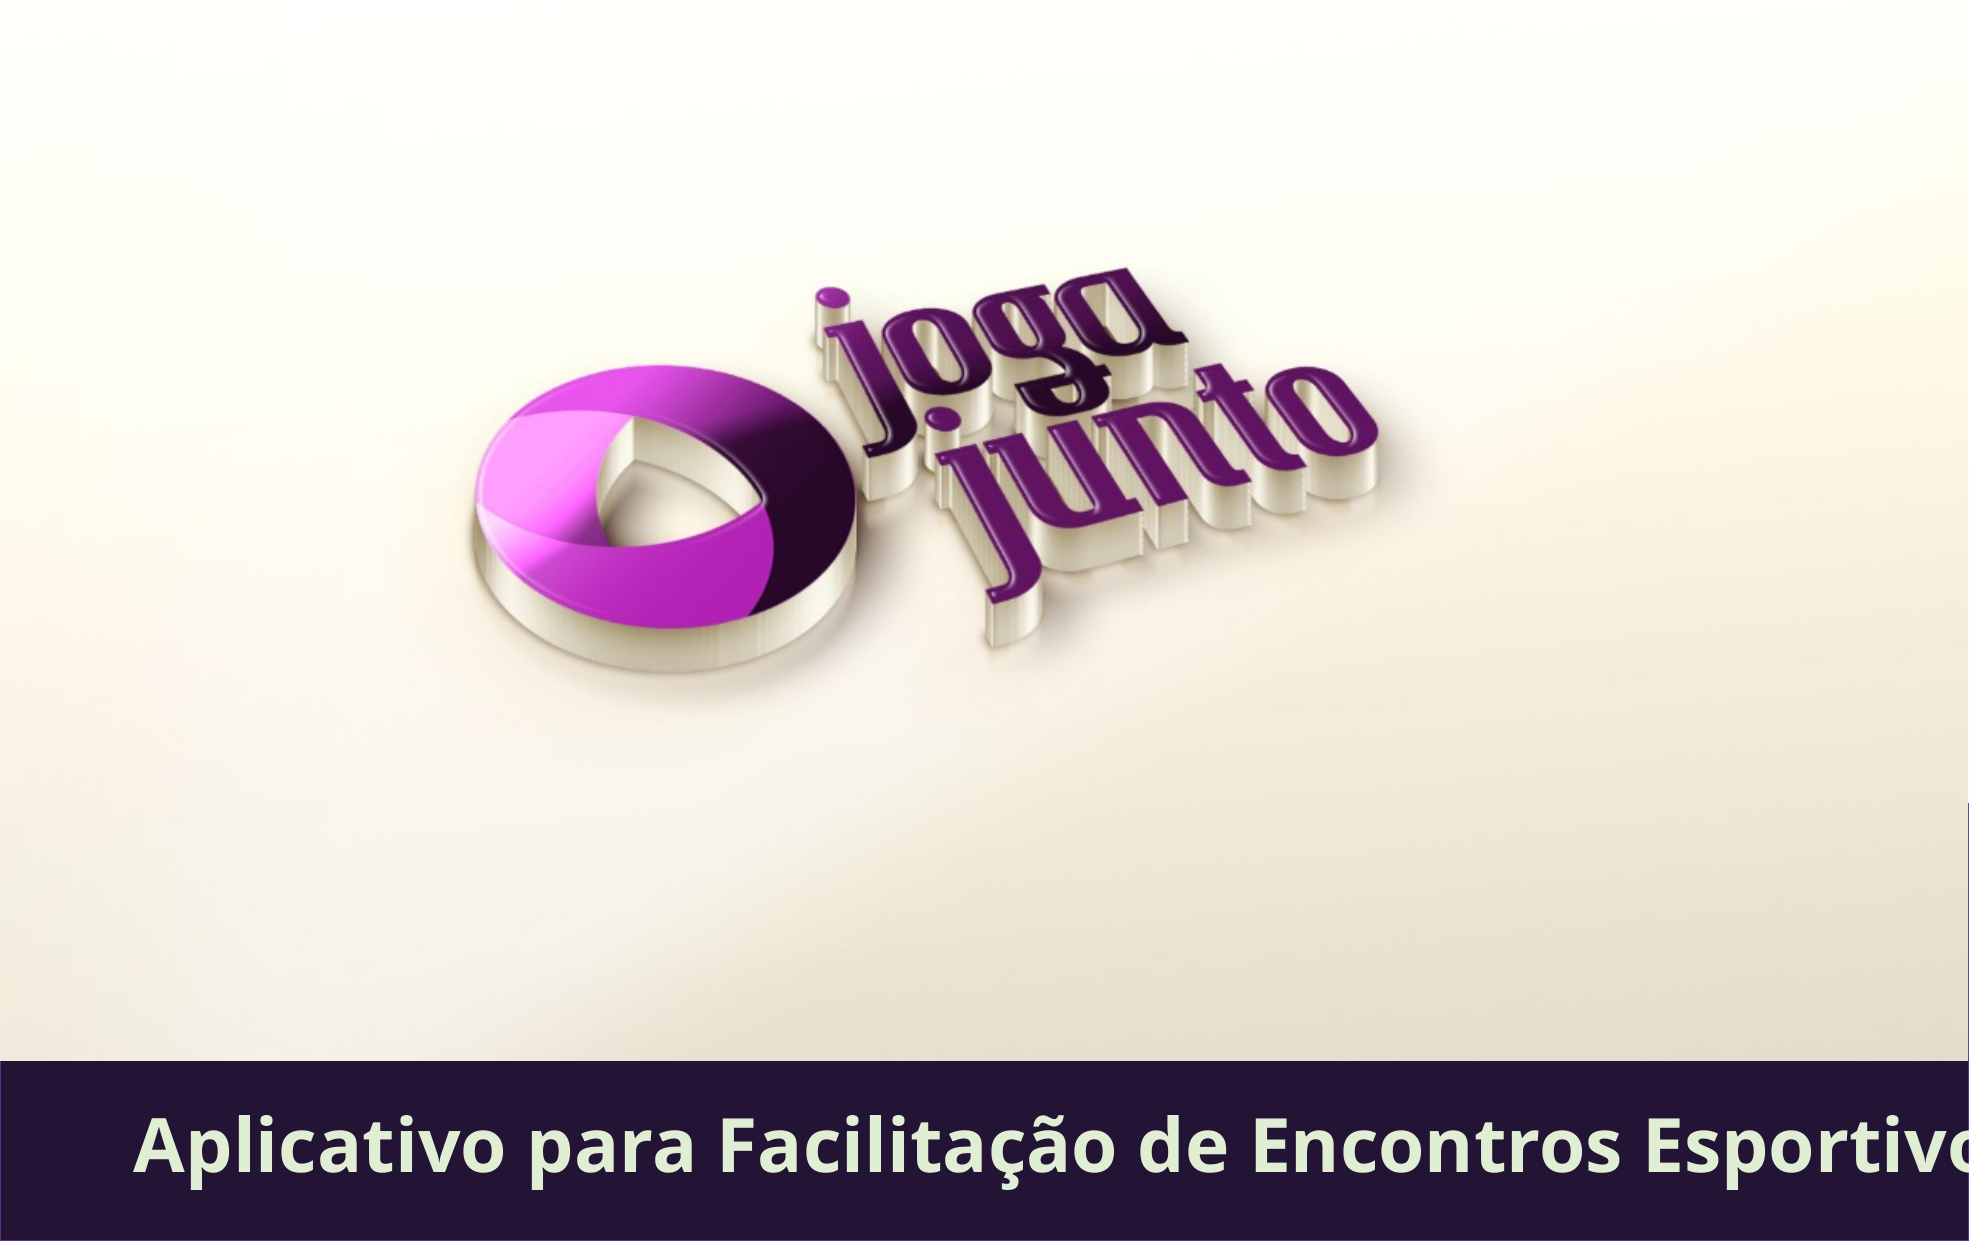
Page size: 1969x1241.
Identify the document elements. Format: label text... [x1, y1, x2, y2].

picture [0, 0, 1969, 1061]
subtitle Aplicativo para Facilitação de Encontros Esportivos [134, 1092, 1969, 1241]
